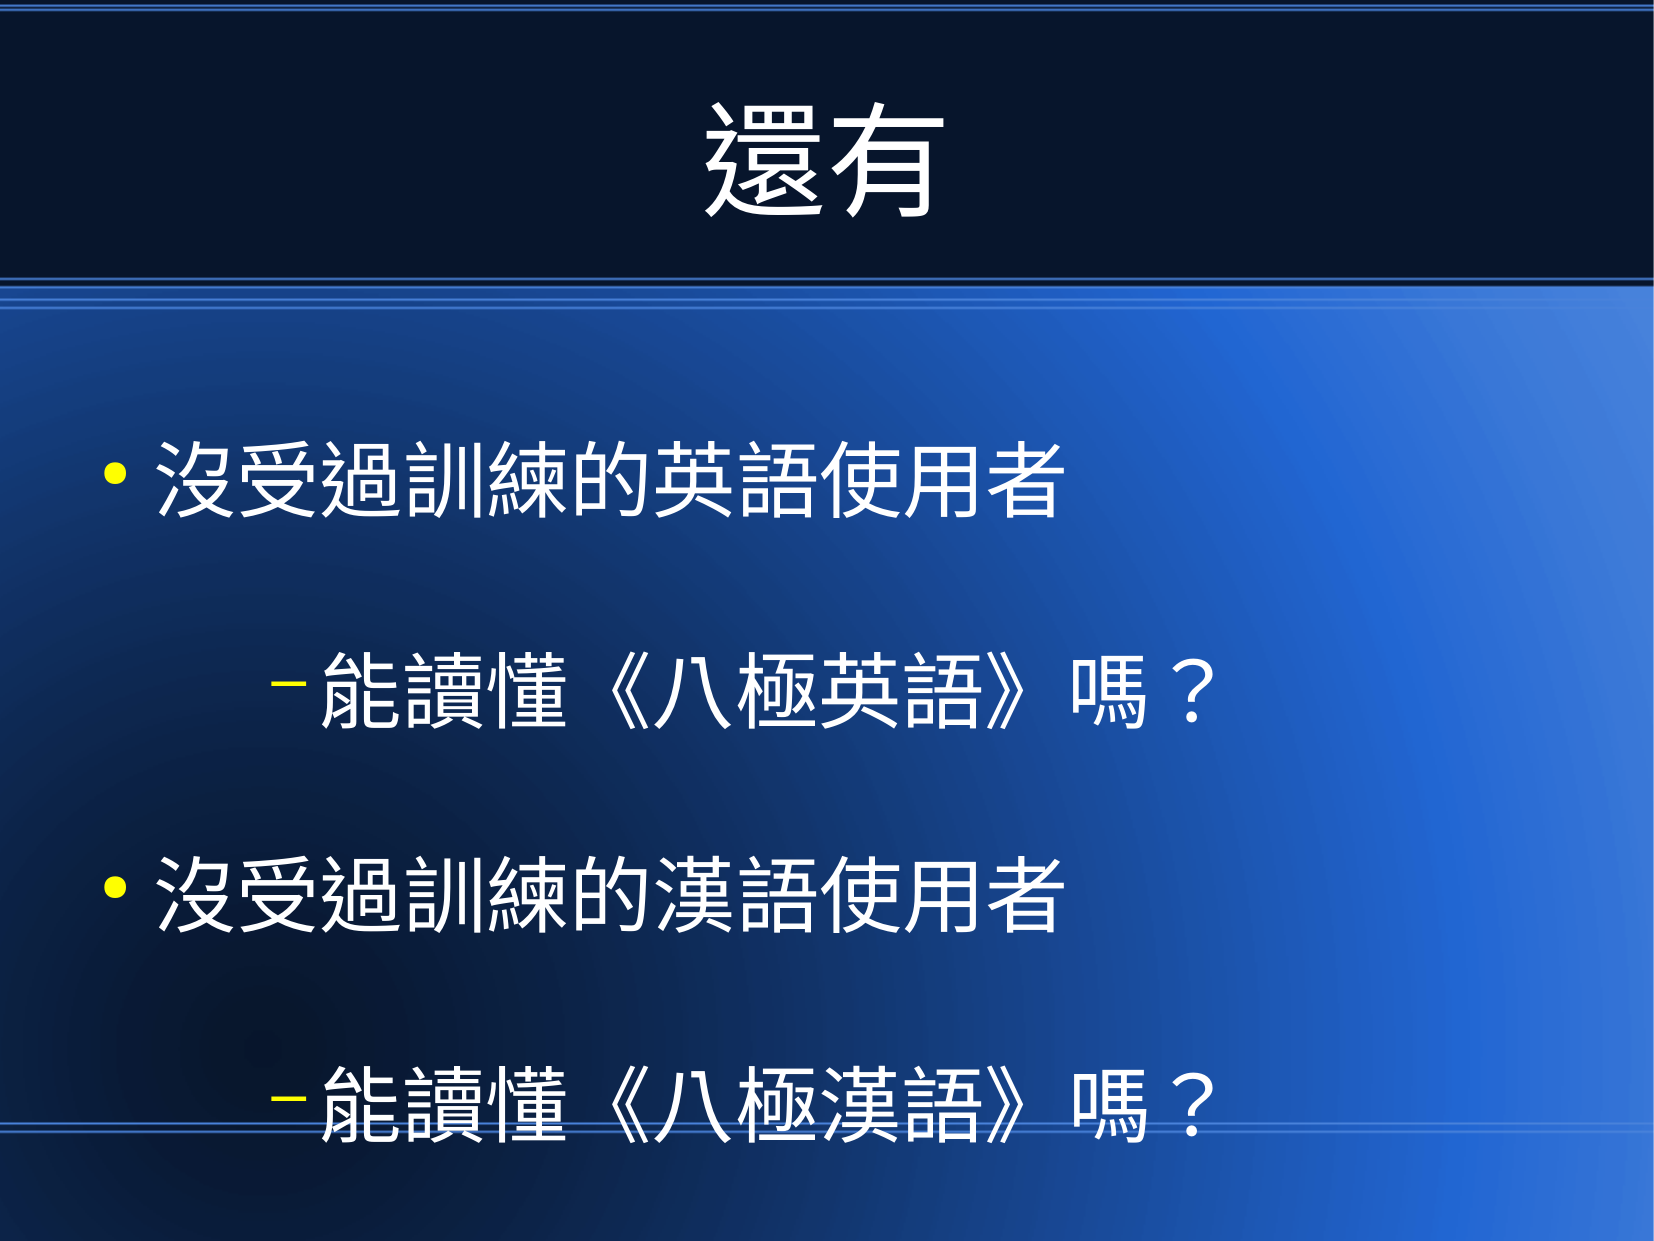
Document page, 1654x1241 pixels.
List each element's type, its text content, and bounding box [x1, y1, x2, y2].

list 沒受過訓練的英語使用者 能讀懂《八極英語》嗎？ 沒受過訓練的漢語使用者 能讀懂《八極漢語》嗎？ [82, 355, 1571, 1241]
picture [0, 0, 1654, 1241]
title 還有 [82, 49, 1571, 257]
